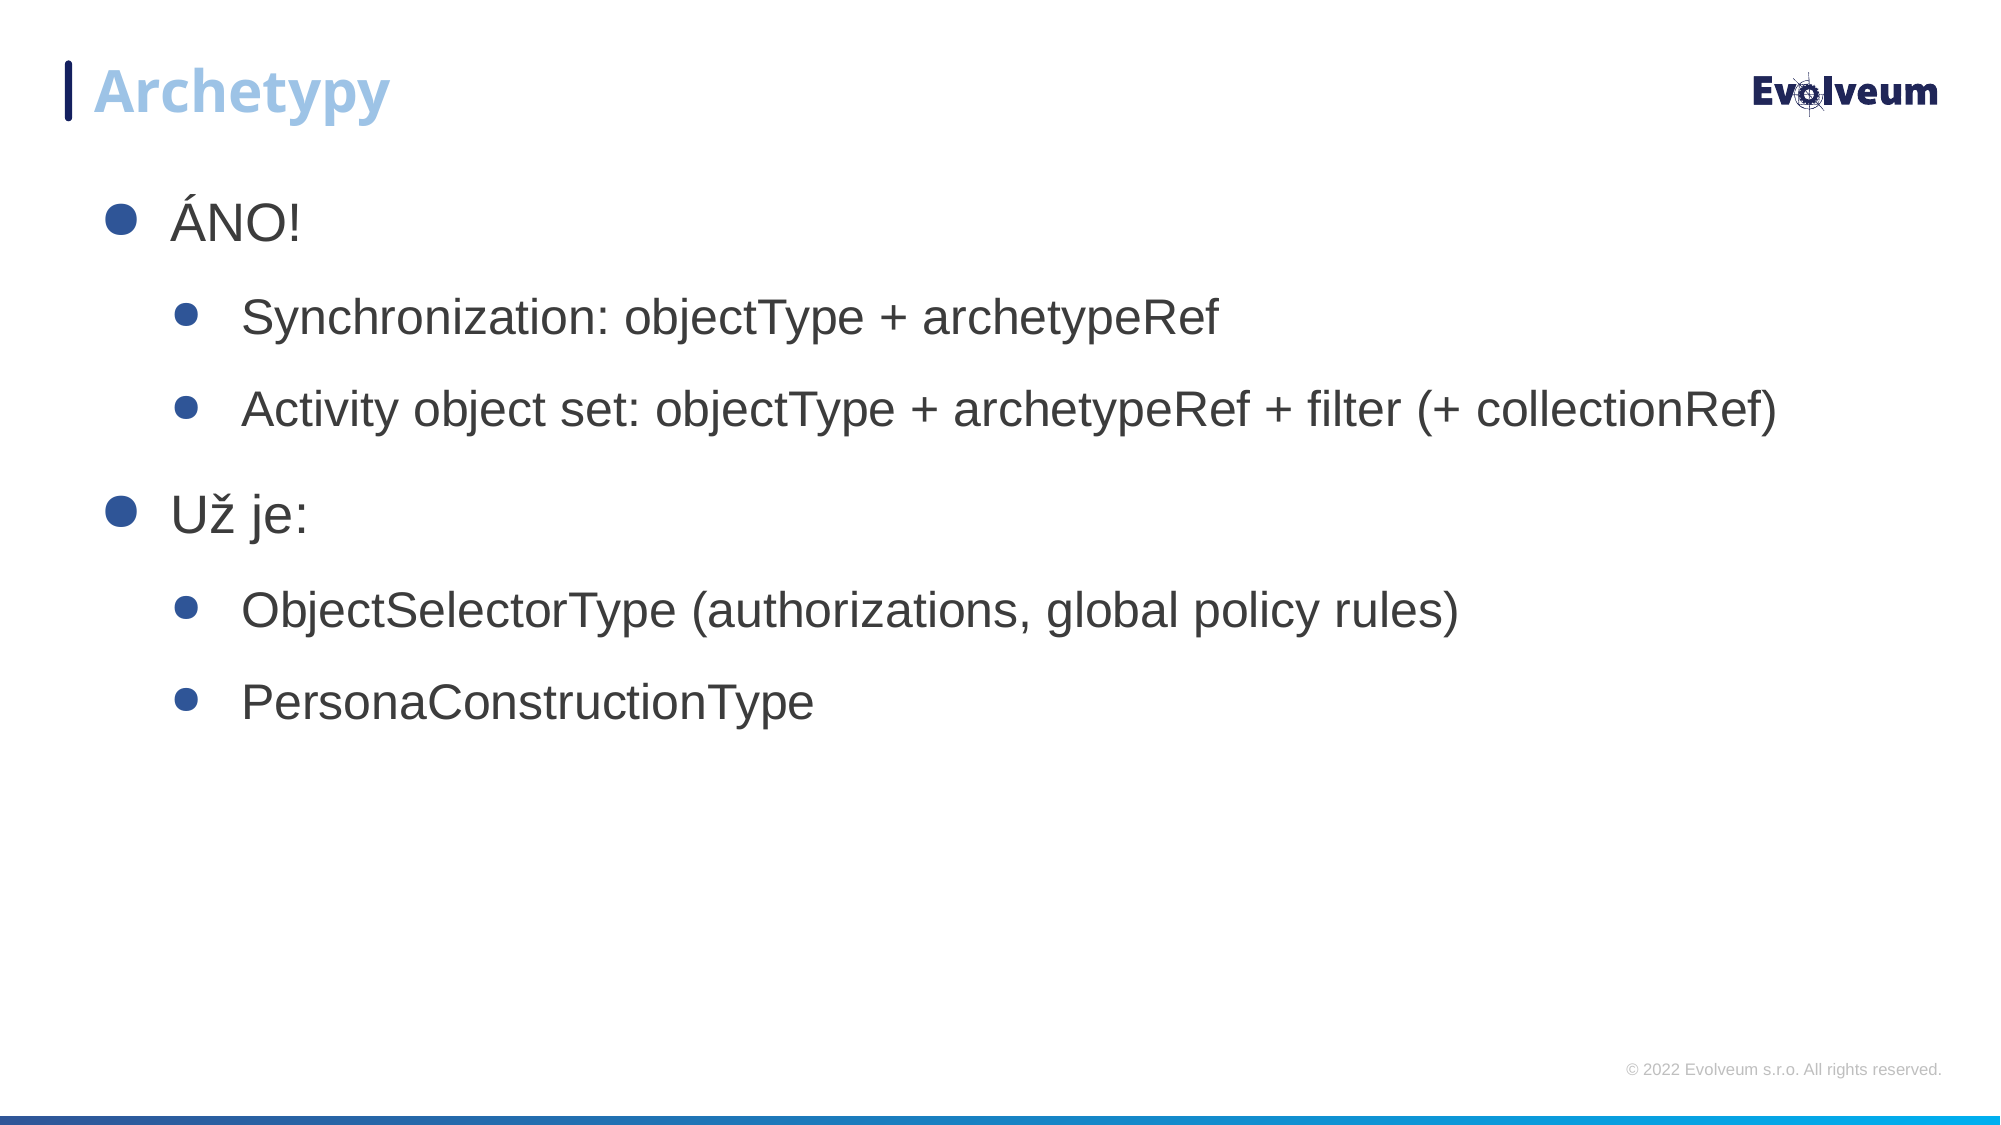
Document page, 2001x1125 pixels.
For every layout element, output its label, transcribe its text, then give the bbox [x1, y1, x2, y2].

title Archetypy [94, 47, 1687, 133]
list ÁNO! Synchronization: objectType + archetypeRef Activity object set: objectType + archetypeRef + filter (+ collectionRef) Už je: ObjectSelectorType (authorizations, global policy rules) PersonaConstructionType [84, 183, 1916, 1004]
